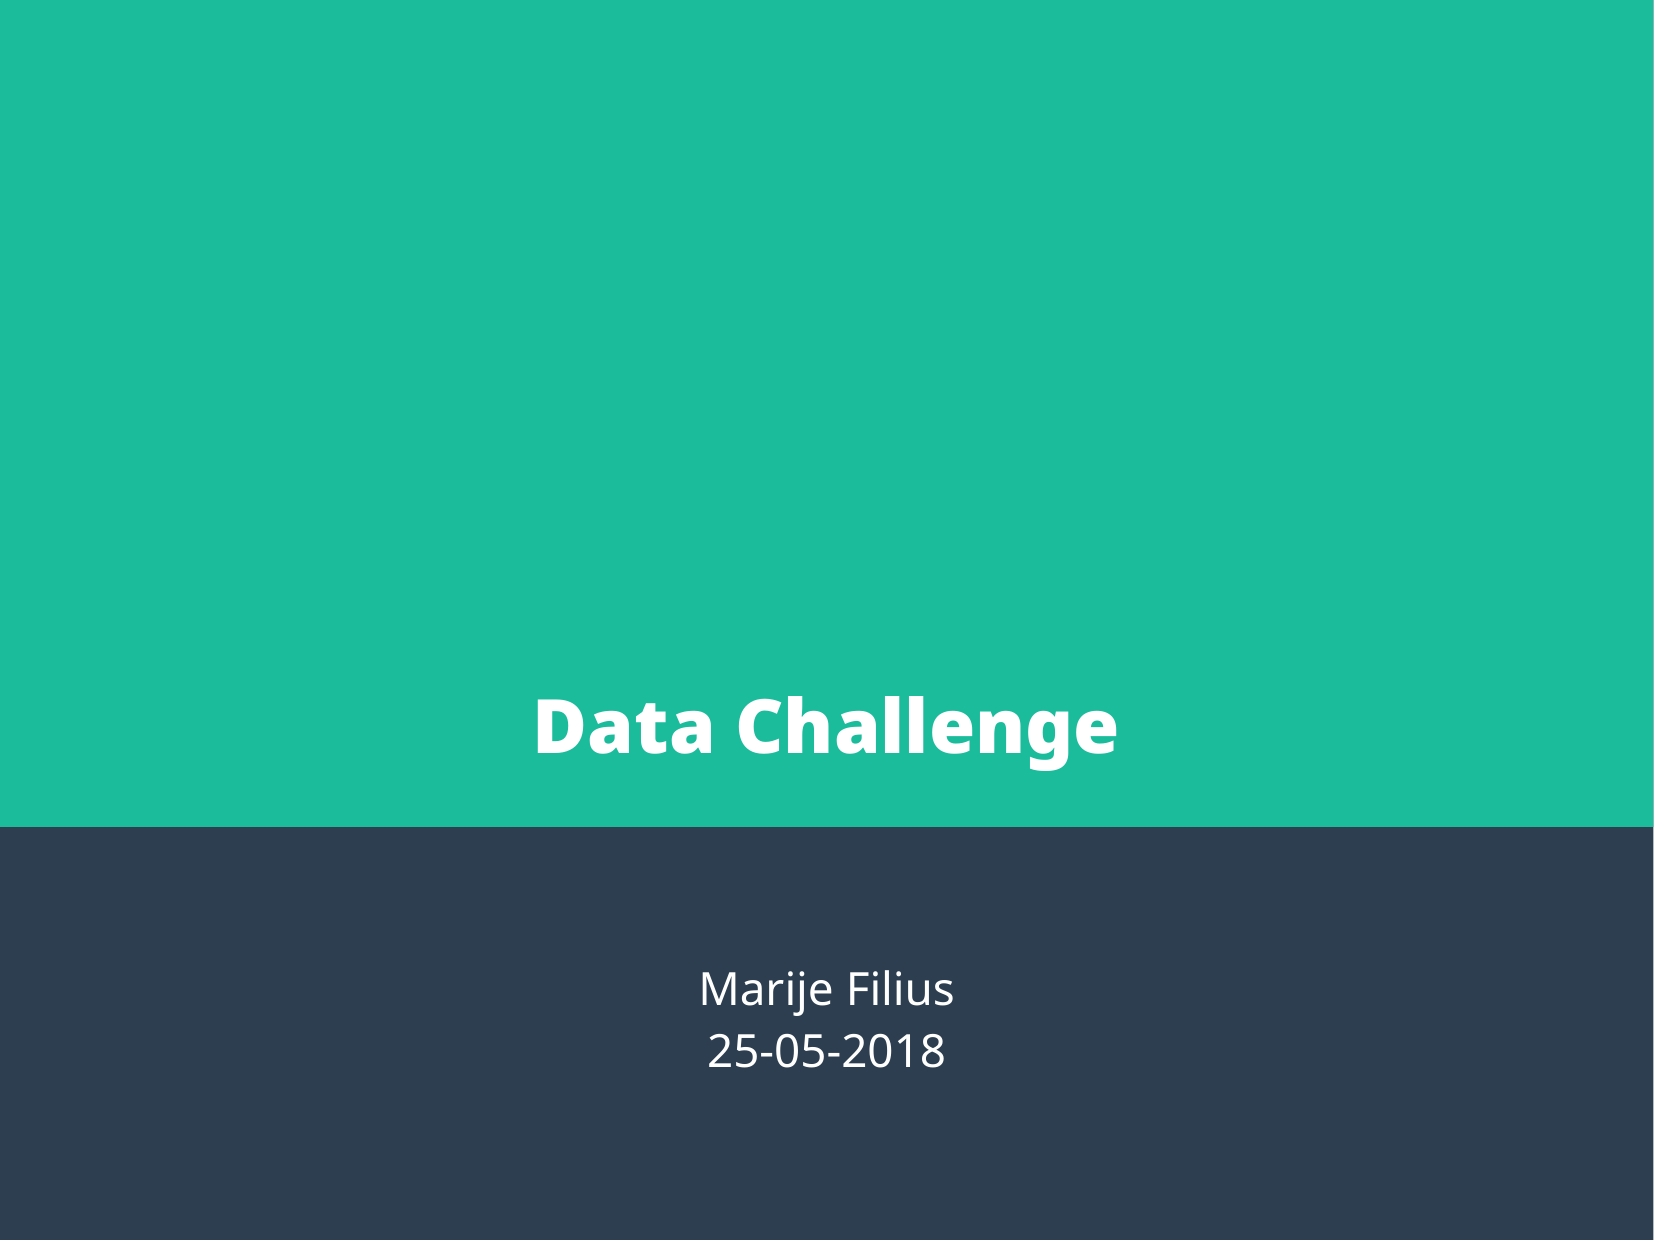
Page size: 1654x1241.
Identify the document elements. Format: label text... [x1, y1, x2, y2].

title Data Challenge [59, 620, 1595, 778]
subtitle Marije Filius 25-05-2018 [59, 856, 1595, 1182]
